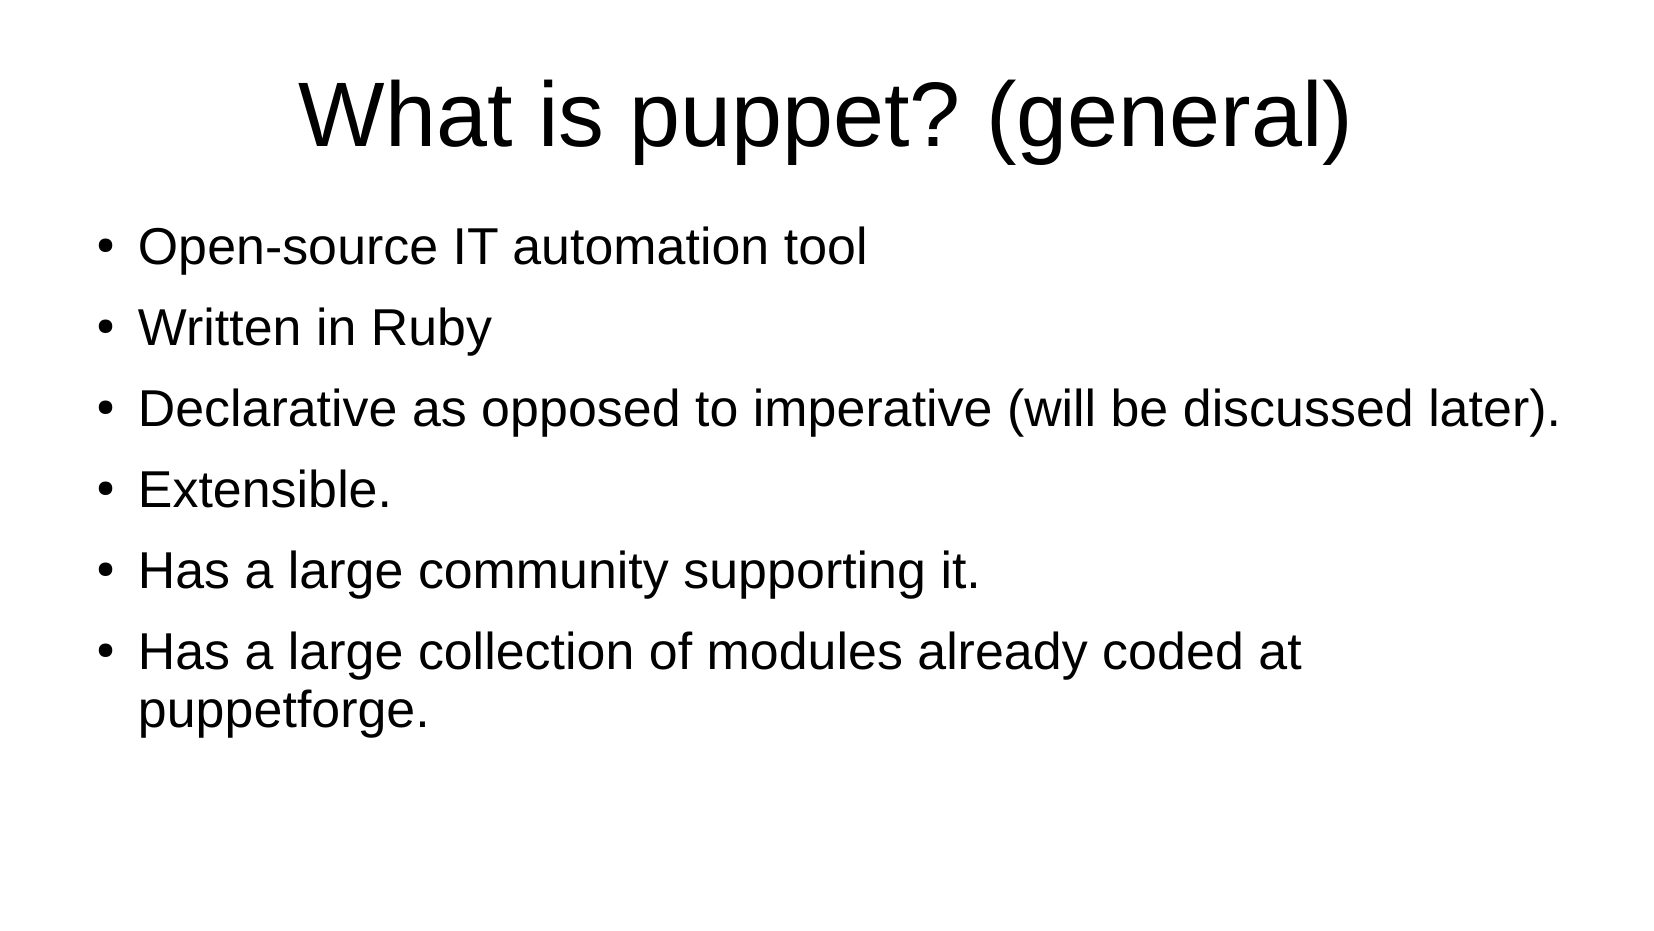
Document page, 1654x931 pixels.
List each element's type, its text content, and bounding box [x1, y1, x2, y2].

title What is puppet? (general) [82, 37, 1571, 193]
list Open-source IT automation tool Written in Ruby Declarative as opposed to imperative (will be discussed later). Extensible. Has a large community supporting it. Has a large collection of modules already coded at puppetforge. [82, 217, 1571, 758]
